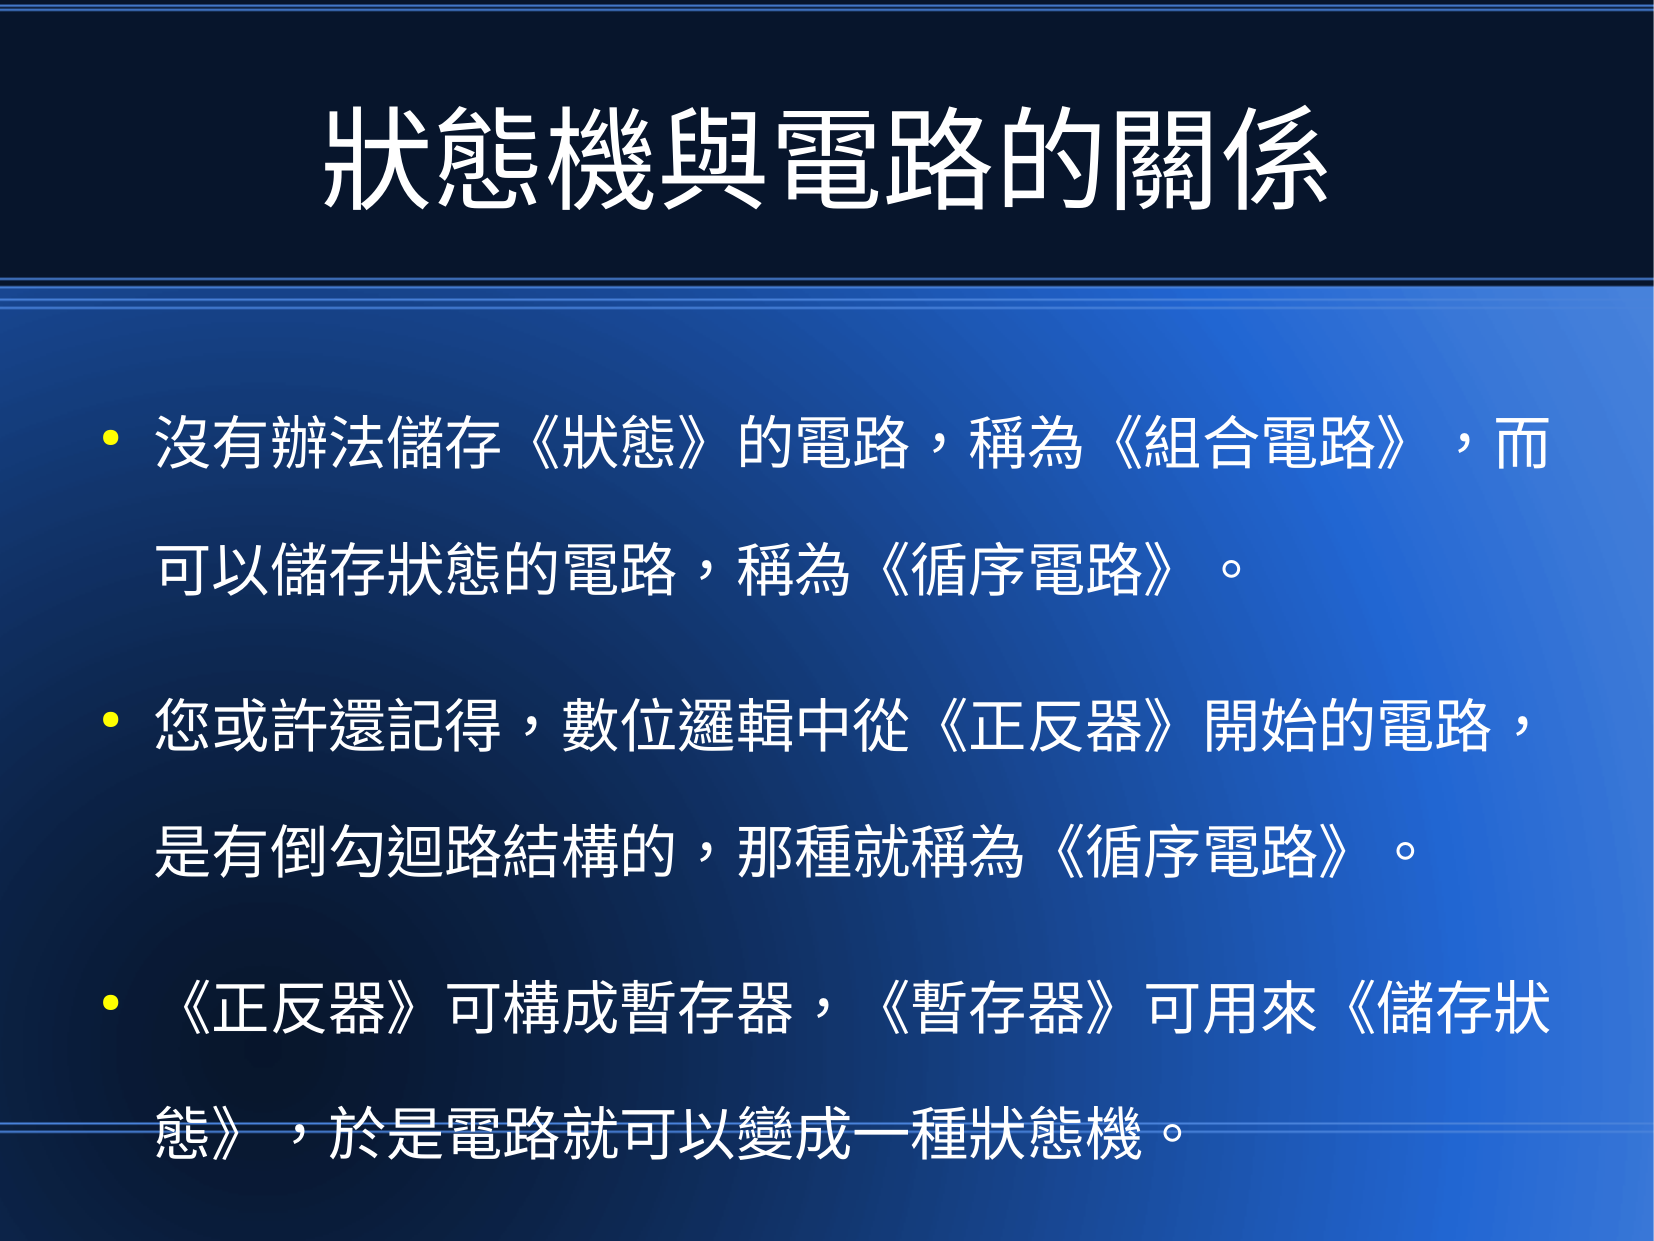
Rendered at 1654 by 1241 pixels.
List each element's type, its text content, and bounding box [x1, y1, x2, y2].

picture [0, 0, 1654, 1241]
list 沒有辦法儲存《狀態》的電路，稱為《組合電路》，而可以儲存狀態的電路，稱為《循序電路》。 您或許還記得，數位邏輯中從《正反器》開始的電路，是有倒勾迴路結構的，那種就稱為《循序電路》。 《正反器》可構成暫存器，《暫存器》可用來《儲存狀態》，於是電路就可以變成一種狀態機。 [82, 355, 1571, 1241]
title 狀態機與電路的關係 [82, 49, 1571, 257]
